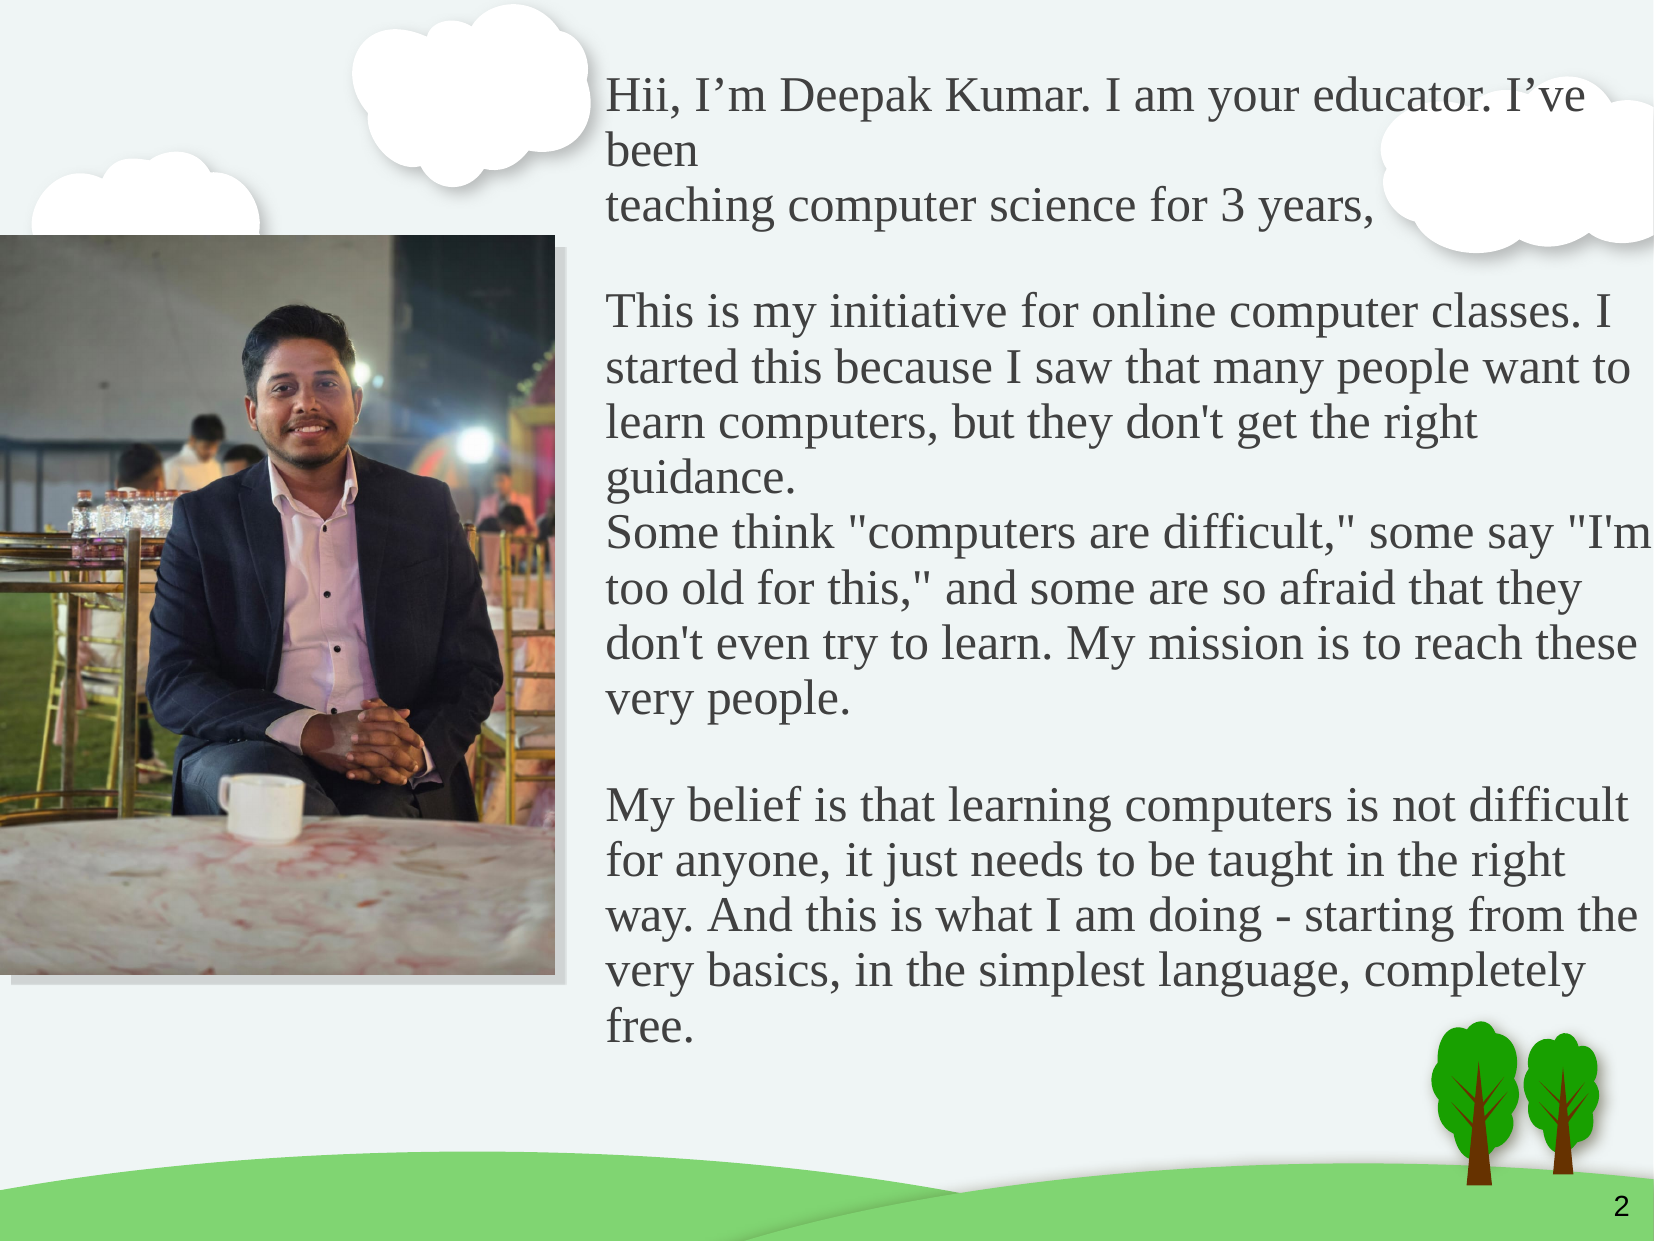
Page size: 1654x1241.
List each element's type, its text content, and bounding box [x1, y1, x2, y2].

picture [0, 235, 555, 975]
text_box Hii, I’m Deepak Kumar. I am your educator. I’ve been teaching computer science for 3 years, This is my initiative for online computer classes. I started this because I saw that many people want to learn computers, but they don't get the right guidance. Some think "computers are difficult," some say "I'm too old for this," and some are so afraid that they don't even try to learn. My mission is to reach these very people. My belief is that learning computers is not difficult for anyone, it just needs to be taught in the right way. And this is what I am doing - starting from the very basics, in the simplest language, completely free. [590, 59, 1654, 1034]
